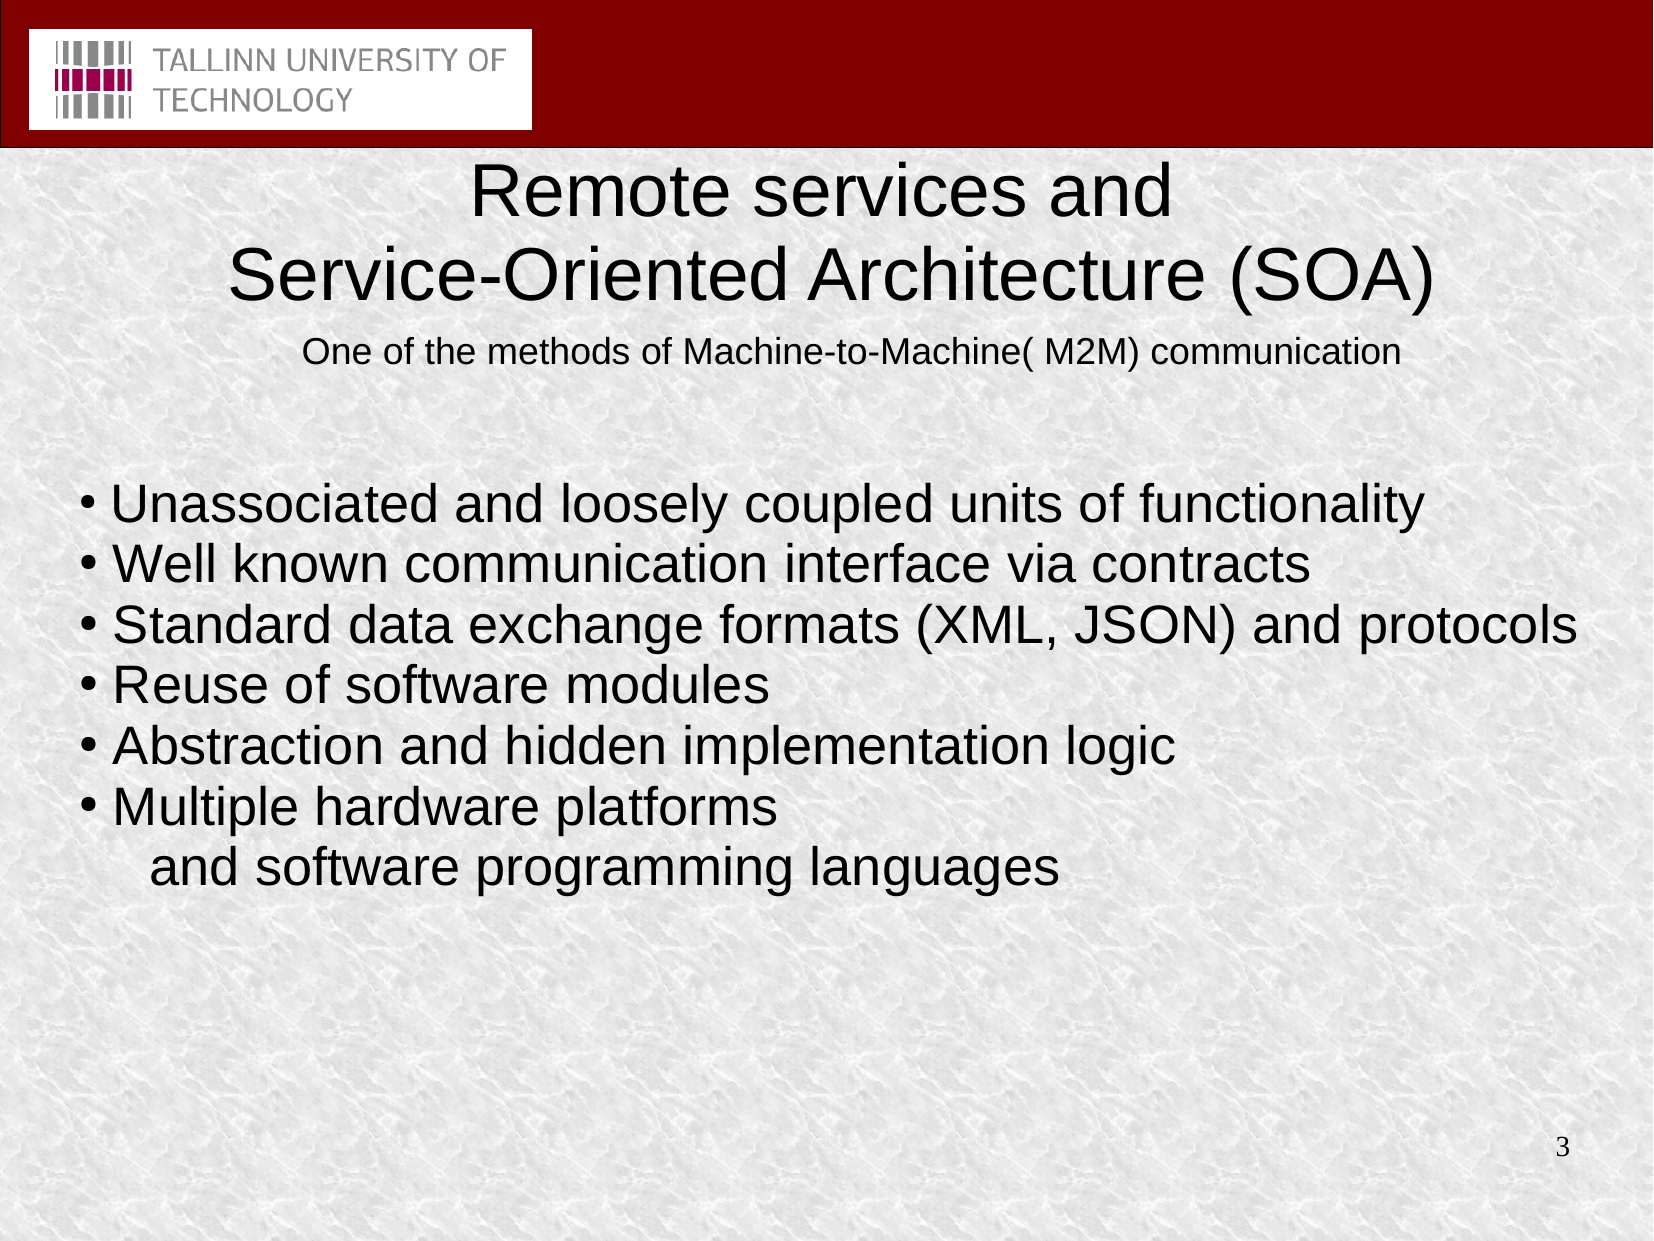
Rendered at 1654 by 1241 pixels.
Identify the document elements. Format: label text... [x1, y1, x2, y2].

text_box [0, 0, 1653, 148]
picture [29, 29, 532, 130]
text_box Unassociated and loosely coupled units of functionality Well known communication interface via contracts Standard data exchange formats (XML, JSON) and protocols Reuse of software modules Abstraction and hidden implementation logic Multiple hardware platforms and software programming languages [63, 354, 1595, 966]
picture [0, 0, 1654, 1241]
text_box One of the methods of Machine-to-Machine( M2M) communication [286, 322, 1418, 354]
title Remote services and Service-Oriented Architecture (SOA) [88, 129, 1577, 337]
